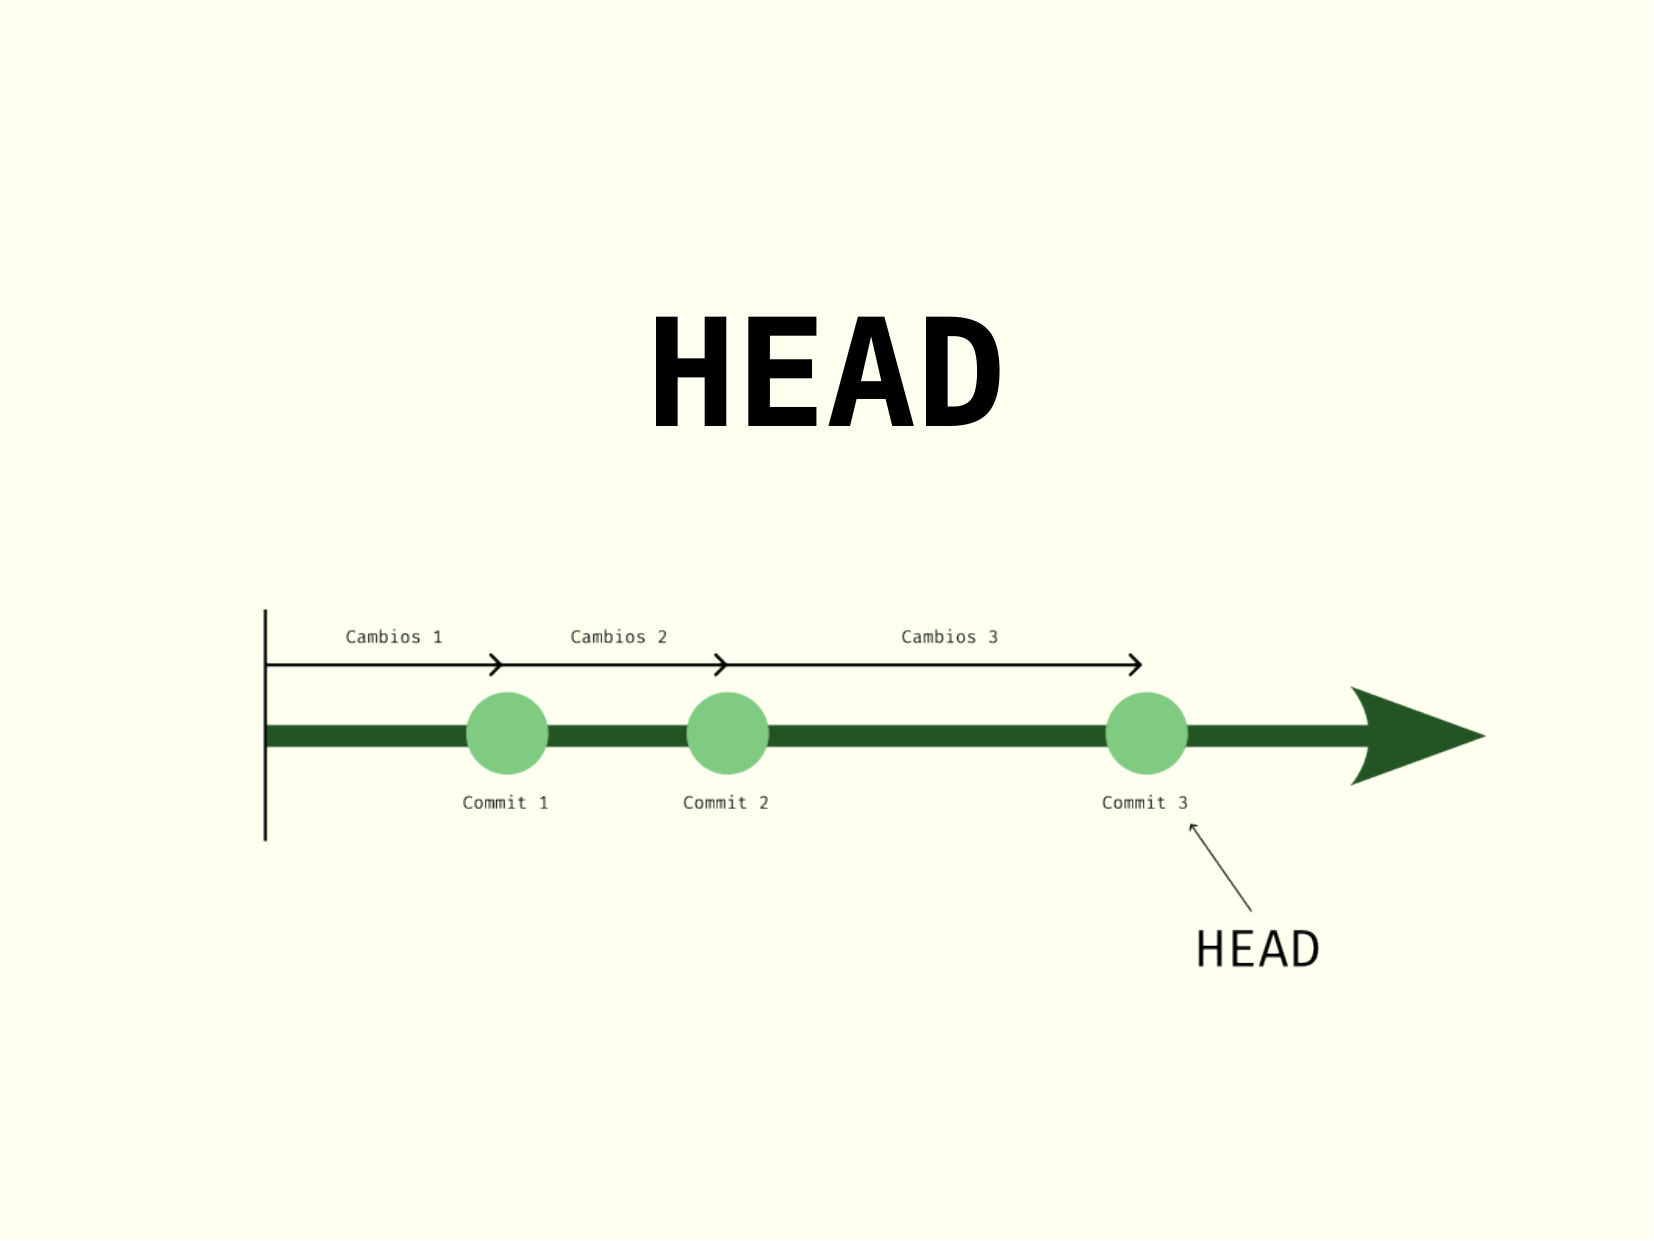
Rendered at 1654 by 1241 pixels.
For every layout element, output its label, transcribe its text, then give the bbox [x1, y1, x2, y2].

subtitle HEAD [82, 49, 1571, 700]
picture [257, 588, 1498, 985]
